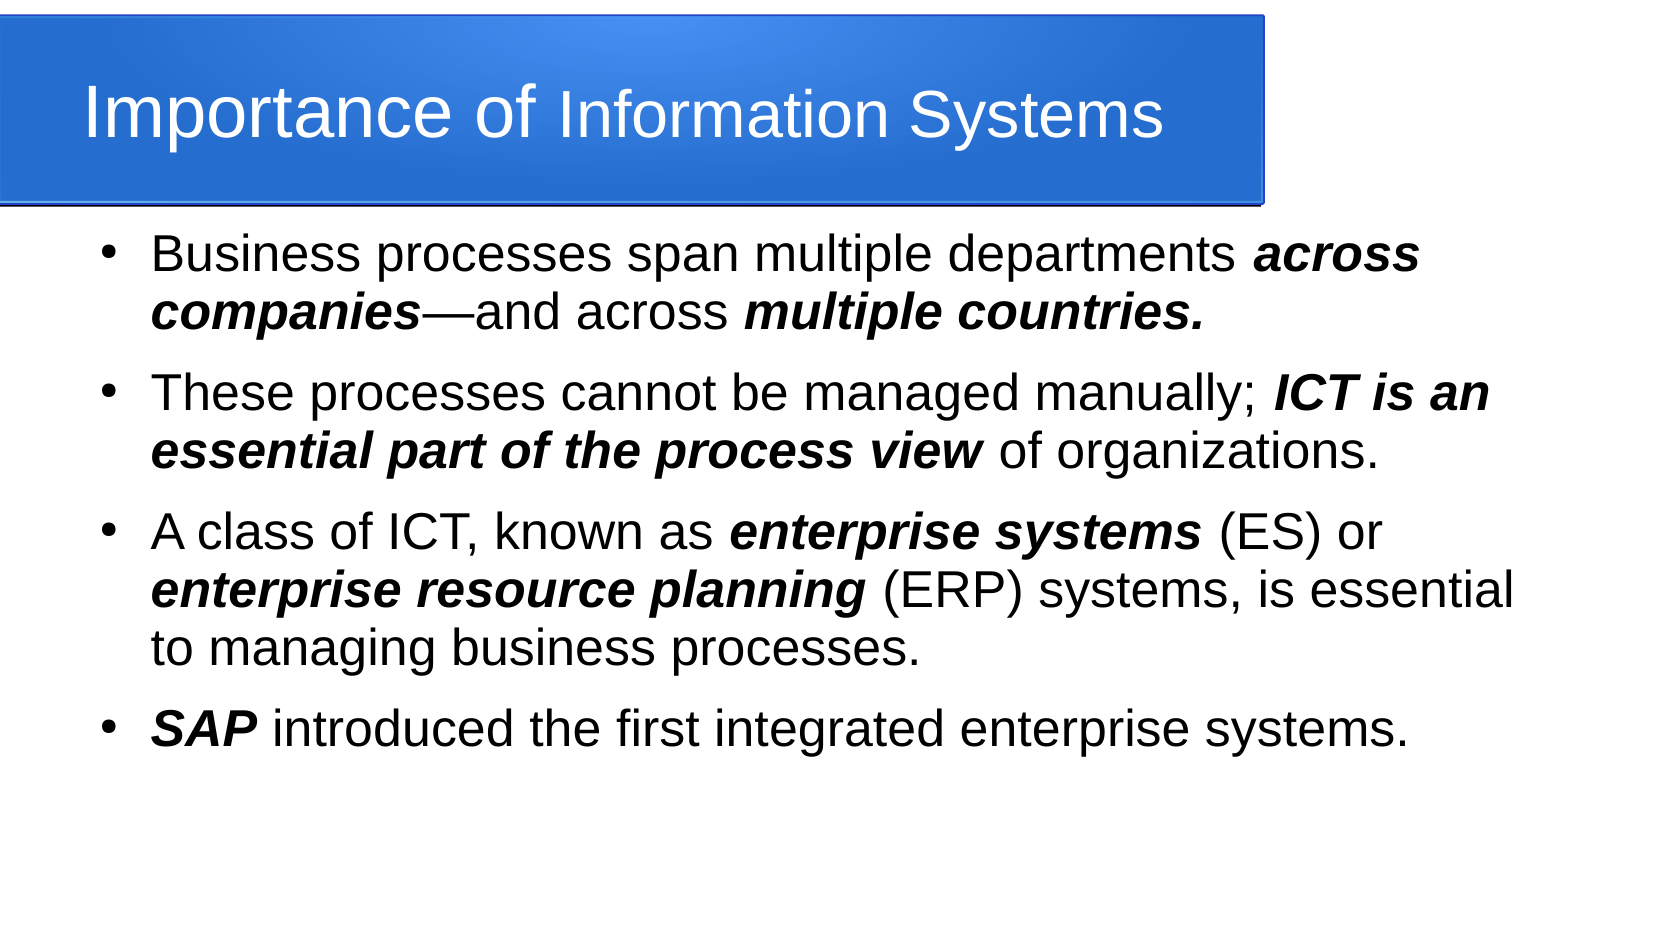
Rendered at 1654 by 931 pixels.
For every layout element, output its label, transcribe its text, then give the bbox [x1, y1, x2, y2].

list Business processes span multiple departments across companies—and across multiple countries. These processes cannot be managed manually; ICT is an essential part of the process view of organizations. A class of ICT, known as enterprise systems (ES) or enterprise resource planning (ERP) systems, is essential to managing business processes. SAP introduced the first integrated enterprise systems. [82, 224, 1571, 764]
title Importance of Information Systems [82, 35, 1235, 189]
